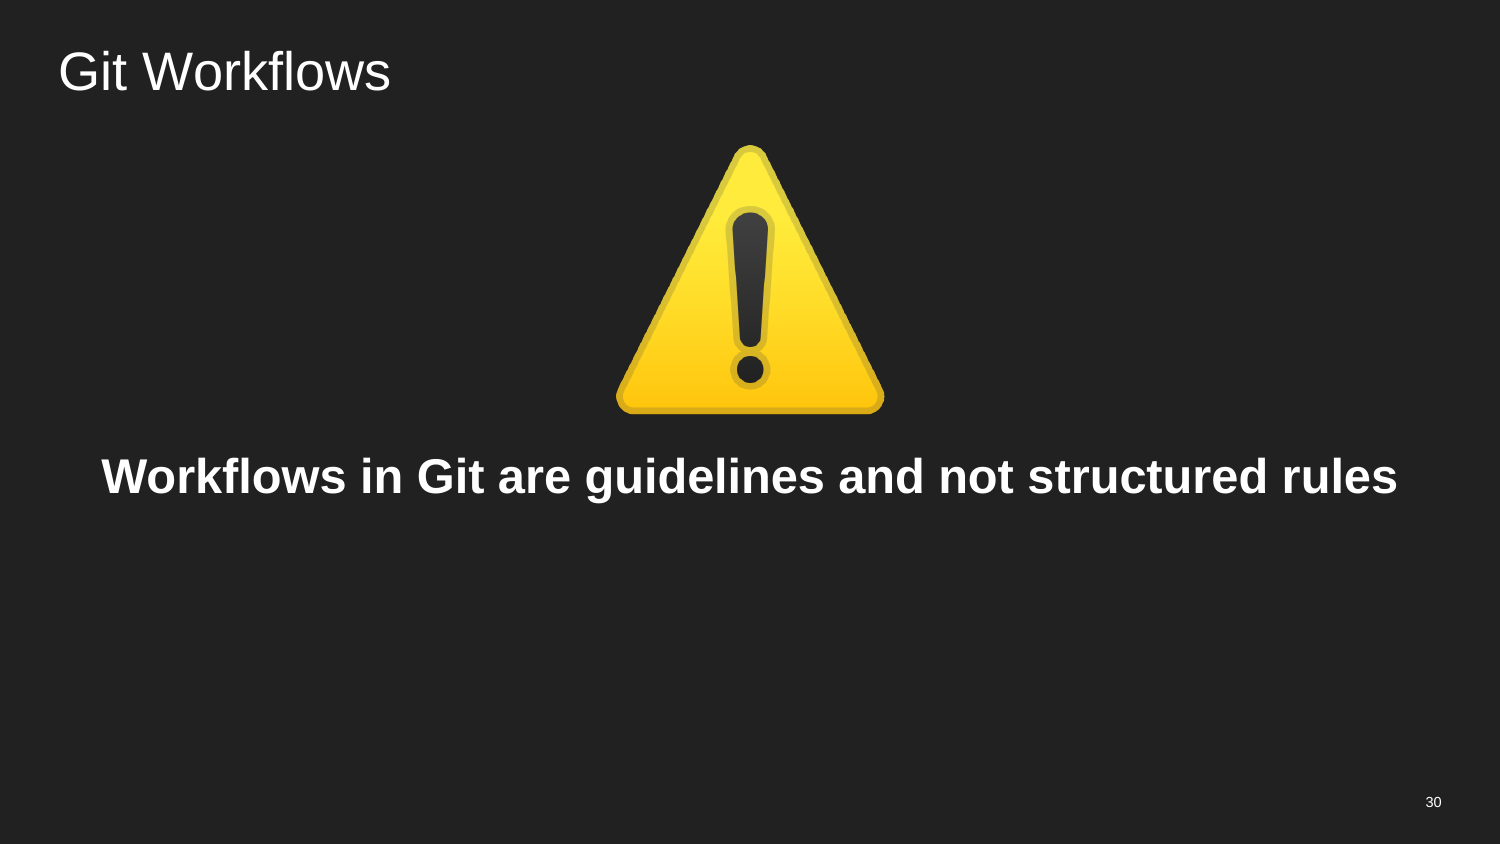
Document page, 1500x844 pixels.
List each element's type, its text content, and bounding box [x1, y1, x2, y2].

list Workflows in Git are guidelines and not structured rules [58, 436, 1442, 508]
picture [607, 136, 893, 423]
title Git Workflows [58, 36, 1442, 130]
slide_number 1 [1392, 793, 1442, 815]
